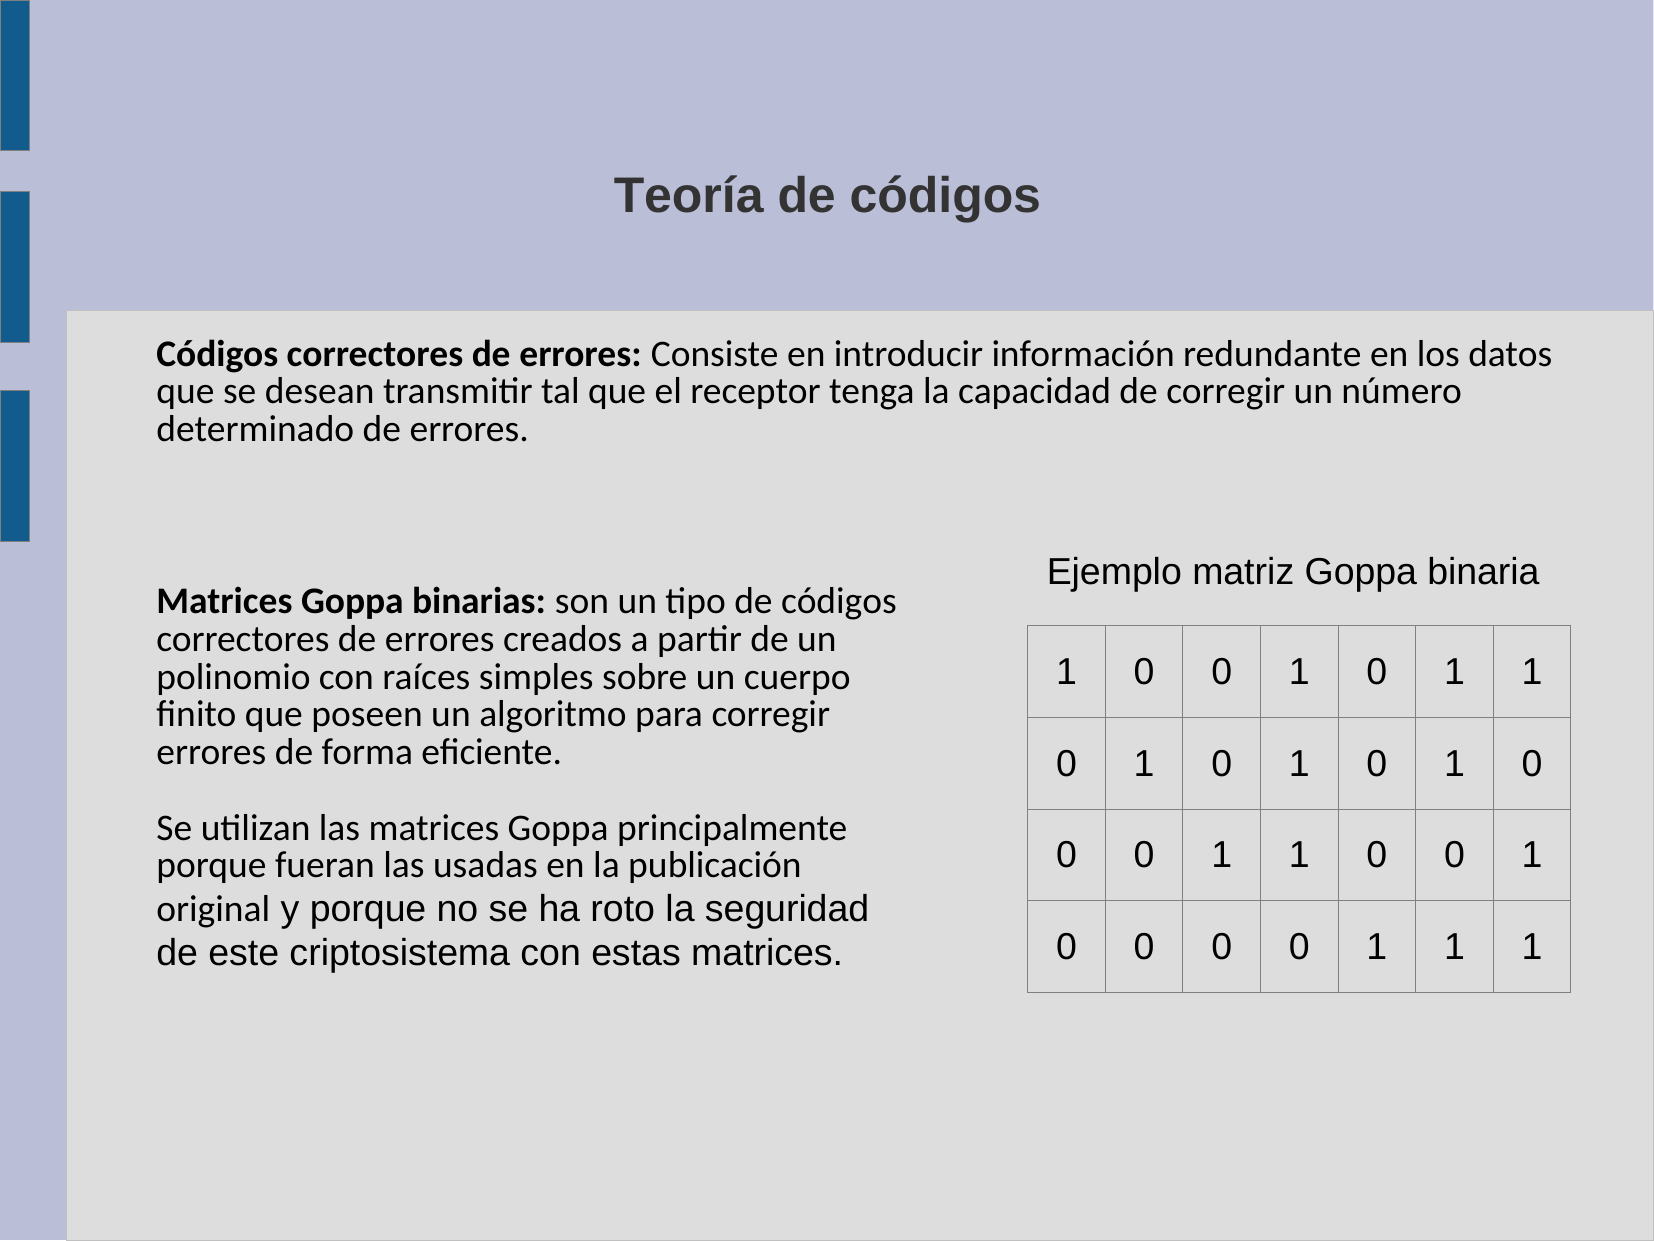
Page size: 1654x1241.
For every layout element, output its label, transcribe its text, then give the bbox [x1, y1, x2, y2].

text_box 1 [1493, 809, 1571, 900]
text_box 0 [1105, 900, 1182, 993]
text_box 0 [1105, 625, 1182, 717]
text_box 0 [1260, 900, 1338, 993]
text_box 1 [1260, 809, 1338, 900]
text_box 1 [1415, 900, 1493, 993]
text_box 0 [1182, 717, 1260, 809]
text_box 1 [1415, 717, 1493, 809]
text_box 0 [1105, 809, 1182, 900]
text_box 1 [1027, 625, 1105, 717]
text_box 0 [1338, 809, 1415, 900]
text_box 1 [1182, 809, 1260, 900]
text_box 1 [1493, 900, 1571, 993]
text_box 1 [1338, 900, 1415, 993]
title Teoría de códigos [121, 91, 1534, 299]
text_box 0 [1027, 809, 1105, 900]
text_box Ejemplo matriz Goppa binaria [1015, 543, 1571, 601]
text_box 0 [1182, 900, 1260, 993]
text_box 1 [1415, 625, 1493, 717]
text_box Matrices Goppa binarias: son un tipo de códigos correctores de errores creados a partir de un polinomio con raíces simples sobre un cuerpo finito que poseen un algoritmo para corregir errores de forma eficiente. Se utilizan las matrices Goppa principalmente porque fueran las usadas en la publicación original y porque no se ha roto la seguridad de este criptosistema con estas matrices. [141, 578, 934, 1089]
text_box 1 [1260, 625, 1338, 717]
text_box 0 [1027, 900, 1105, 993]
text_box 0 [1415, 809, 1493, 900]
text_box 0 [1338, 625, 1415, 717]
text_box 0 [1182, 625, 1260, 717]
text_box 0 [1027, 717, 1105, 809]
text_box 1 [1260, 717, 1338, 809]
text_box 1 [1105, 717, 1182, 809]
text_box 0 [1338, 717, 1415, 809]
text_box 1 [1493, 625, 1571, 717]
text_box Códigos correctores de errores: Consiste en introducir información redundante en los datos que se desean transmitir tal que el receptor tenga la capacidad de corregir un número determinado de errores. [141, 330, 1583, 483]
text_box 0 [1493, 717, 1571, 809]
